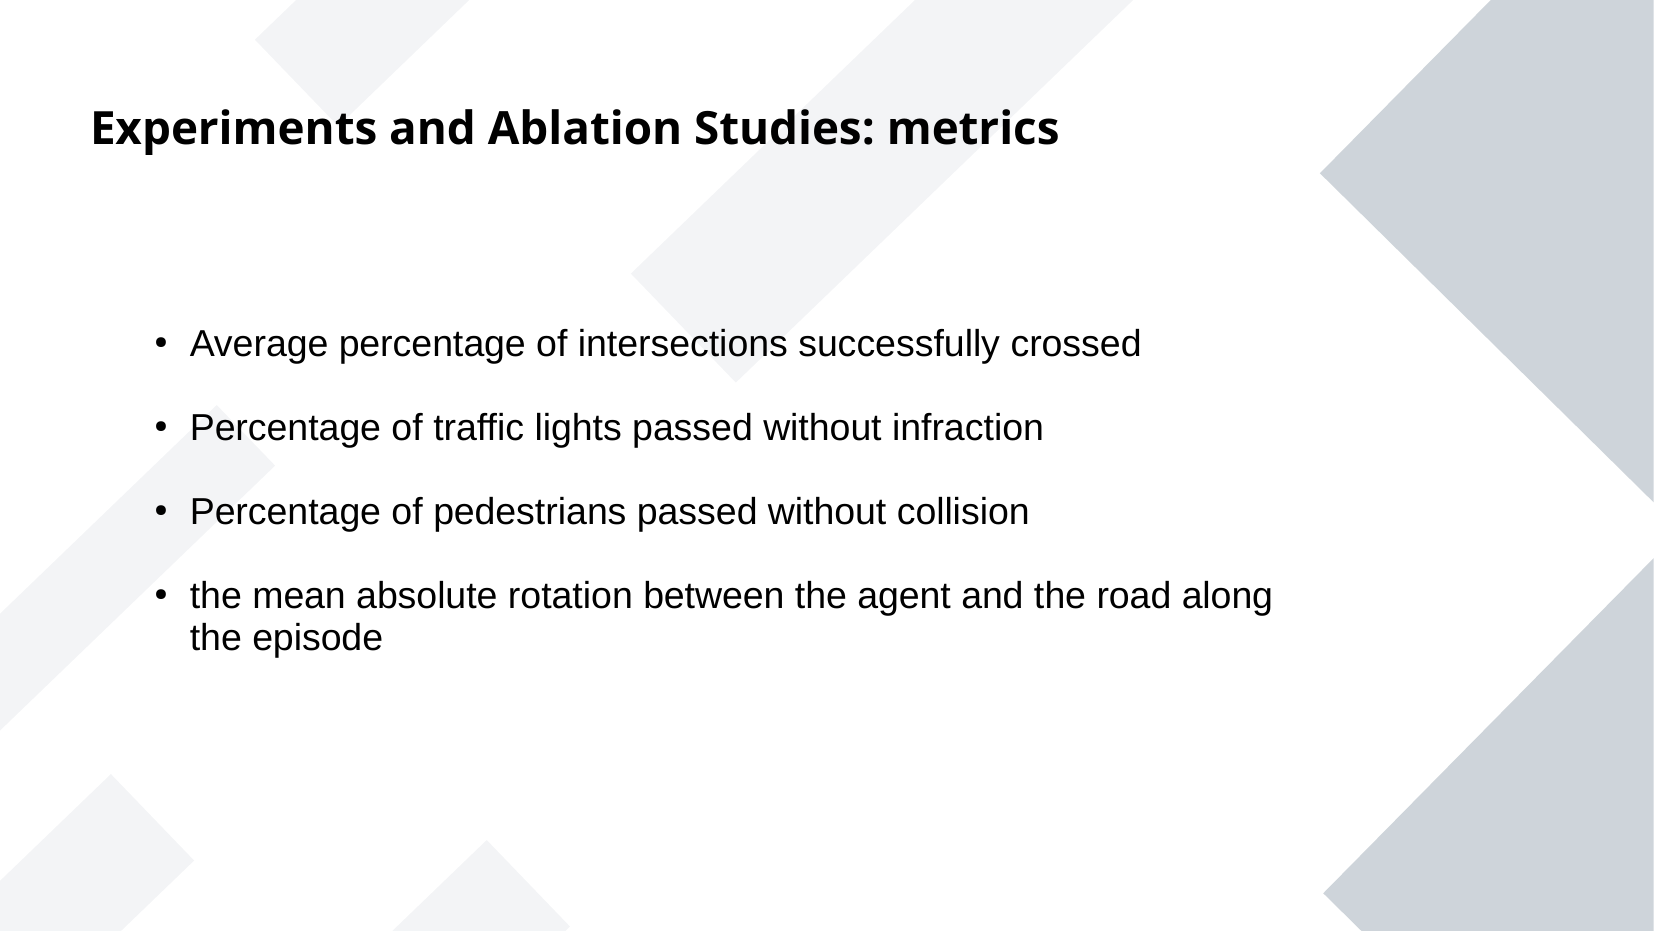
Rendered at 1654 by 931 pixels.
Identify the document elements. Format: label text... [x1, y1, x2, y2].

text_box Experiments and Ablation Studies: metrics [75, 88, 1418, 263]
text_box Average percentage of intersections successfully crossed Percentage of traffic lights passed without infraction Percentage of pedestrians passed without collision the mean absolute rotation between the agent and the road along the episode [139, 273, 1351, 751]
